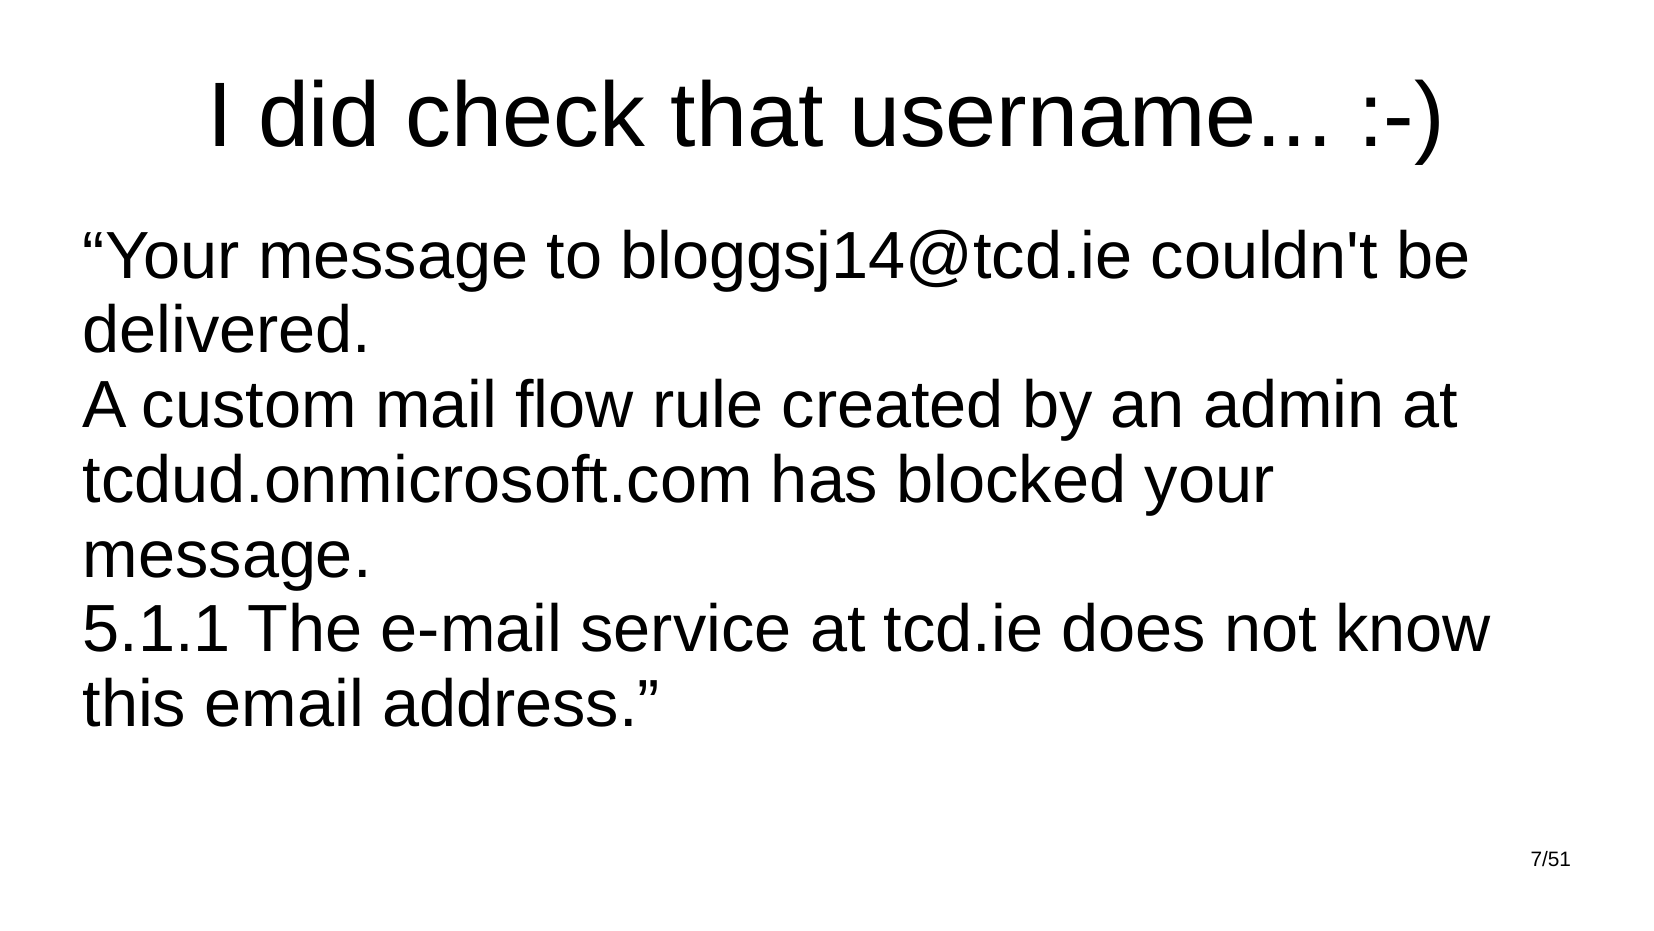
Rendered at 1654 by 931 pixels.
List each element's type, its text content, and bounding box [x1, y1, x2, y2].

title I did check that username... :-) [82, 37, 1571, 193]
list “Your message to bloggsj14@tcd.ie couldn't be delivered. A custom mail flow rule created by an admin at tcdud.onmicrosoft.com has blocked your message. 5.1.1 The e-mail service at tcd.ie does not know this email address.” [82, 217, 1571, 758]
